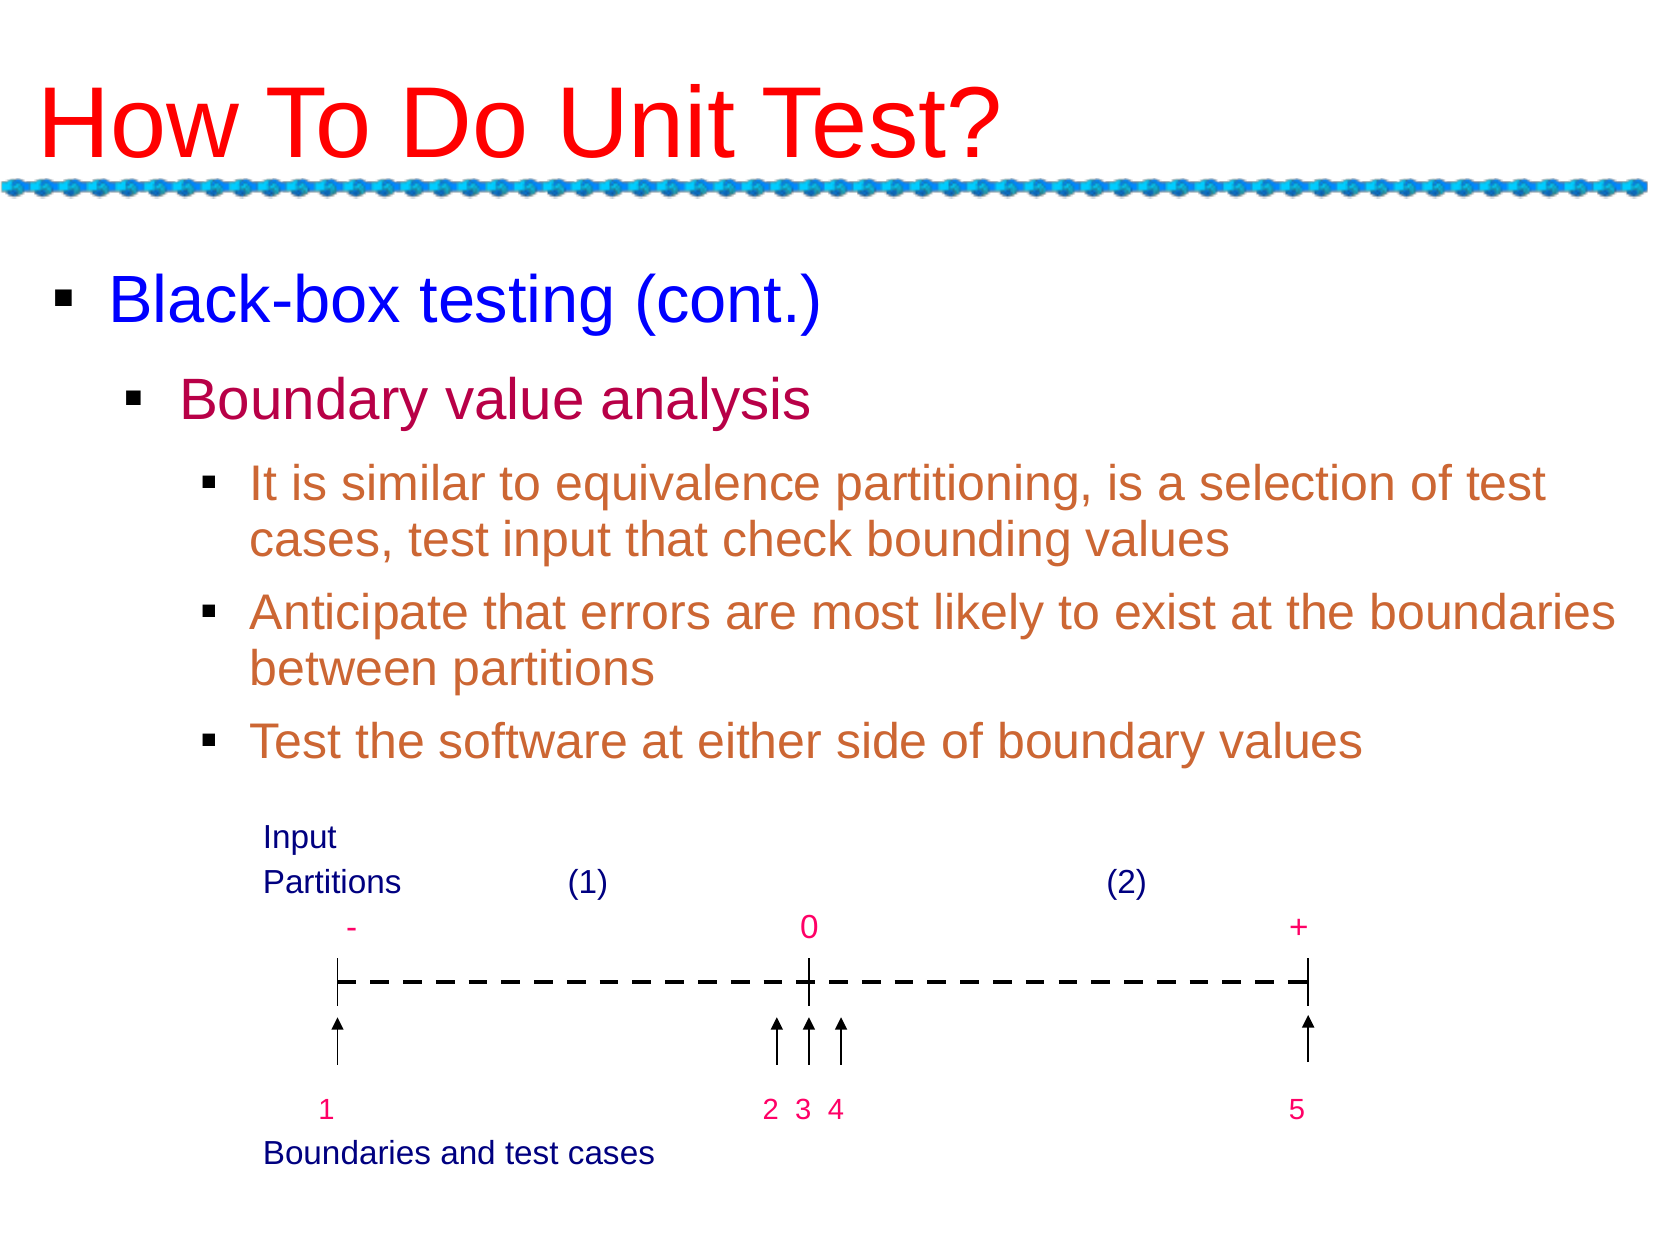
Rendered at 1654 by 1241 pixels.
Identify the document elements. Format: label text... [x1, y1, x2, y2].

title How To Do Unit Test? [37, 37, 1651, 207]
list Black-box testing (cont.) Boundary value analysis It is similar to equivalence partitioning, is a selection of test cases, test input that check bounding values Anticipate that errors are most likely to exist at the boundaries between partitions Test the software at either side of boundary values [37, 262, 1651, 1163]
picture [0, 178, 37, 199]
table_header Input Partitions (1) (2) - 0 + 1 2 3 4 5 Boundaries and test cases [248, 811, 1524, 1203]
